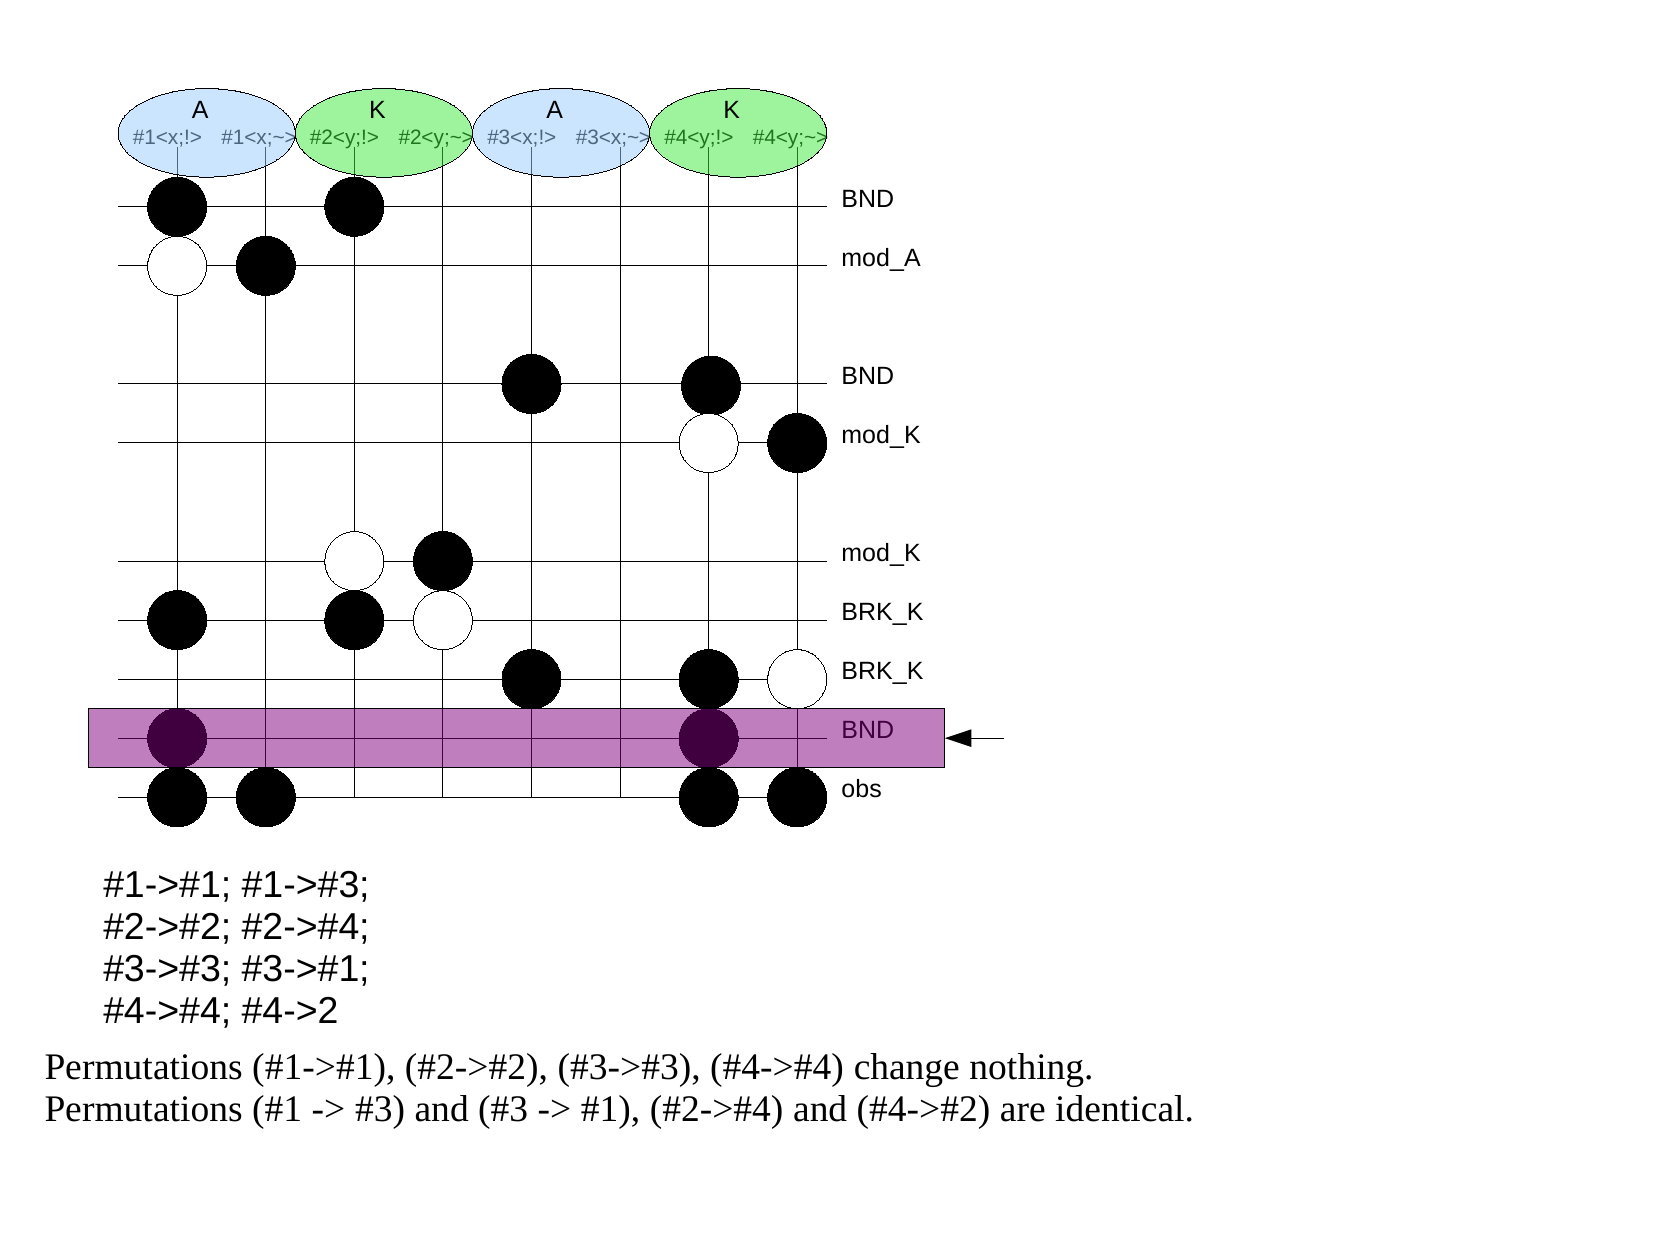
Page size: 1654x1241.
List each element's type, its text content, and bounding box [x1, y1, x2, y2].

text_box [324, 177, 384, 237]
text_box BND [826, 177, 910, 236]
text_box [413, 531, 473, 650]
text_box mod_K [826, 531, 937, 590]
text_box #3<x;~> [638, 142, 649, 156]
text_box BRK_K [826, 590, 939, 649]
text_box #1<x;!> [118, 140, 129, 156]
text_box #2<y;~> [461, 141, 472, 156]
text_box [147, 177, 207, 296]
text_box [767, 413, 827, 473]
text_box mod_K [826, 413, 937, 473]
text_box mod_A [826, 236, 937, 296]
text_box BND [826, 354, 910, 413]
text_box #3<x;!> [472, 138, 484, 156]
text_box A [531, 88, 578, 132]
text_box #2<y;!> [295, 139, 307, 156]
text_box [88, 649, 945, 827]
text_box [147, 590, 207, 650]
text_box Permutations (#1->#1), (#2->#2), (#3->#3), (#4->#4) change nothing. Permutations (#1 -> #3) and (#3 -> #1), (#2->#4) and (#4->#2) are identical. [29, 1038, 1210, 1182]
text_box [679, 356, 741, 473]
text_box BRK_K [826, 649, 939, 708]
text_box #1<x;~> [284, 141, 295, 156]
text_box #1->#1; #1->#3; #2->#2; #2->#4; #3->#3; #3->#1; #4->#4; #4->2 [88, 856, 385, 1040]
text_box [236, 236, 296, 296]
text_box [501, 354, 562, 414]
text_box #4<y;!> [649, 138, 661, 156]
text_box [324, 531, 384, 650]
text_box [118, 89, 827, 178]
text_box K [354, 88, 401, 132]
text_box obs [826, 768, 897, 827]
text_box A [177, 88, 224, 132]
text_box #4<y;~> [815, 118, 843, 156]
text_box K [708, 88, 756, 132]
